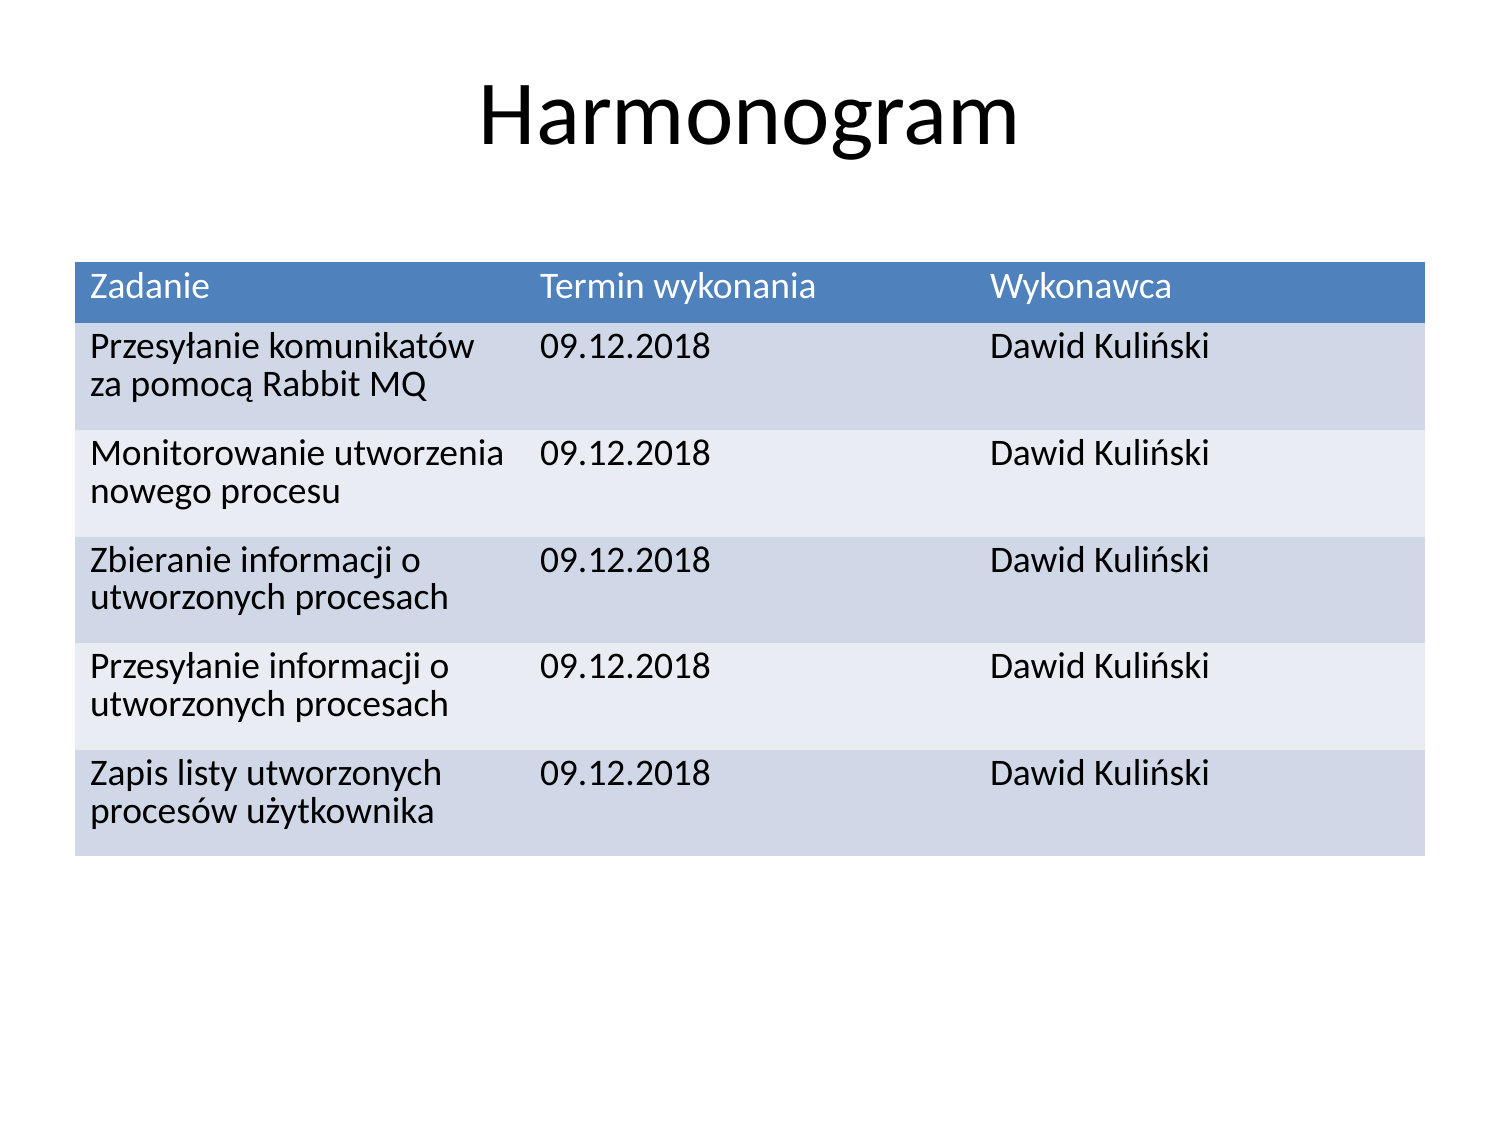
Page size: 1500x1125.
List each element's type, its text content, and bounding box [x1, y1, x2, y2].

table_header Wykonawca [975, 262, 1425, 323]
table_header Zadanie [75, 262, 525, 323]
table_cell Dawid Kuliński [975, 537, 1425, 643]
table_cell Dawid Kuliński [975, 643, 1425, 750]
table_cell Monitorowanie utworzenia nowego procesu [75, 430, 525, 537]
table_cell Dawid Kuliński [975, 323, 1425, 430]
table_cell Zbieranie informacji o utworzonych procesach [75, 537, 525, 643]
table_cell Zapis listy utworzonych procesów użytkownika [75, 750, 525, 856]
table_cell Dawid Kuliński [975, 750, 1425, 856]
title Harmonogram [75, 45, 1425, 233]
table_cell 09.12.2018 [525, 643, 975, 750]
table_cell 09.12.2018 [525, 537, 975, 643]
table_cell 09.12.2018 [525, 430, 975, 537]
table_header Termin wykonania [525, 262, 975, 323]
table_cell Przesyłanie informacji o utworzonych procesach [75, 643, 525, 750]
table_cell 09.12.2018 [525, 750, 975, 856]
table_cell Dawid Kuliński [975, 430, 1425, 537]
table_cell 09.12.2018 [525, 323, 975, 430]
table_cell Przesyłanie komunikatów za pomocą Rabbit MQ [75, 323, 525, 430]
